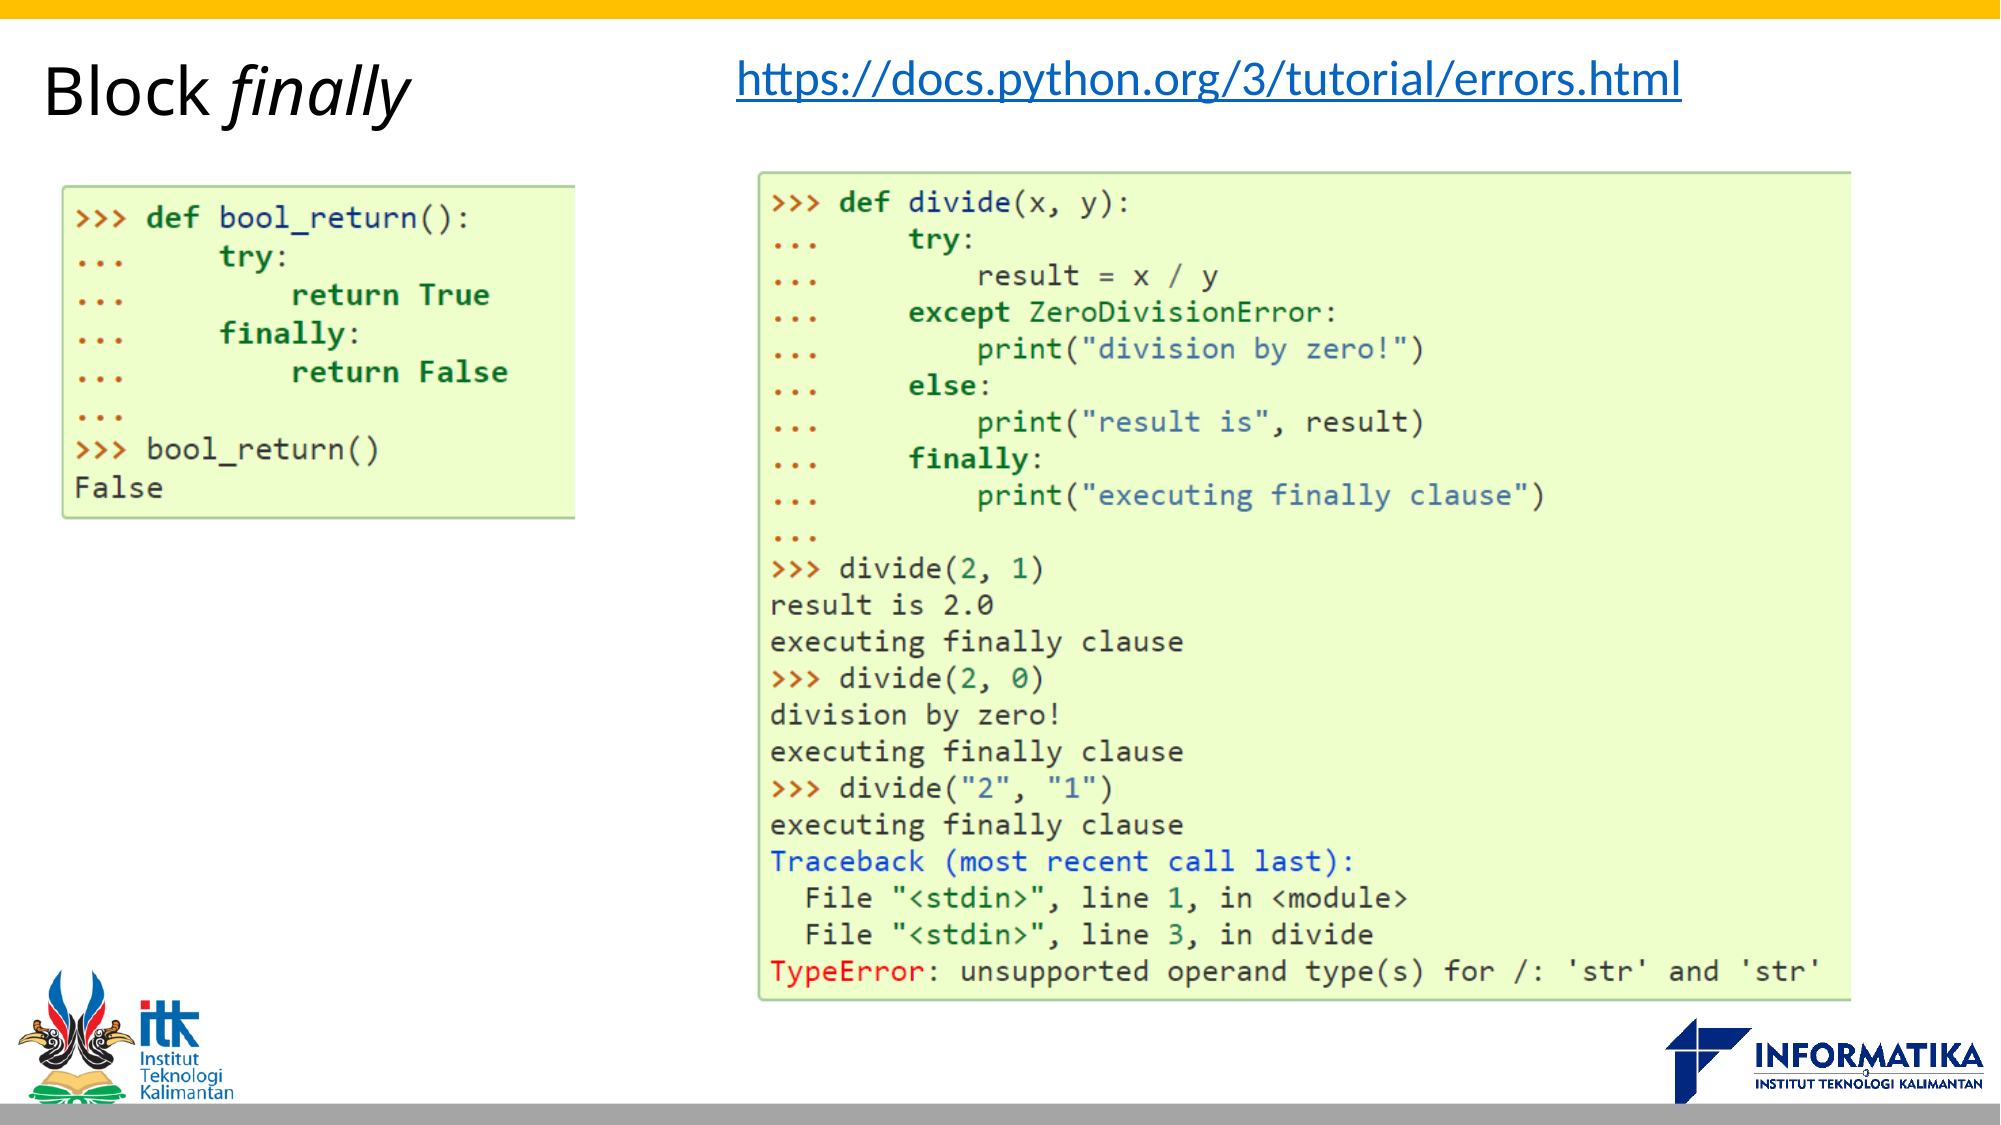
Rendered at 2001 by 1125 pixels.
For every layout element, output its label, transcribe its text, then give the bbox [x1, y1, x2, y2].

title Block finally [22, 38, 1887, 162]
picture [61, 181, 576, 531]
picture [0, 936, 252, 1103]
text_box [0, 0, 2000, 19]
text_box https://docs.python.org/3/tutorial/errors.html [721, 38, 1698, 114]
picture [1664, 1017, 1984, 1103]
picture [751, 162, 1852, 1015]
